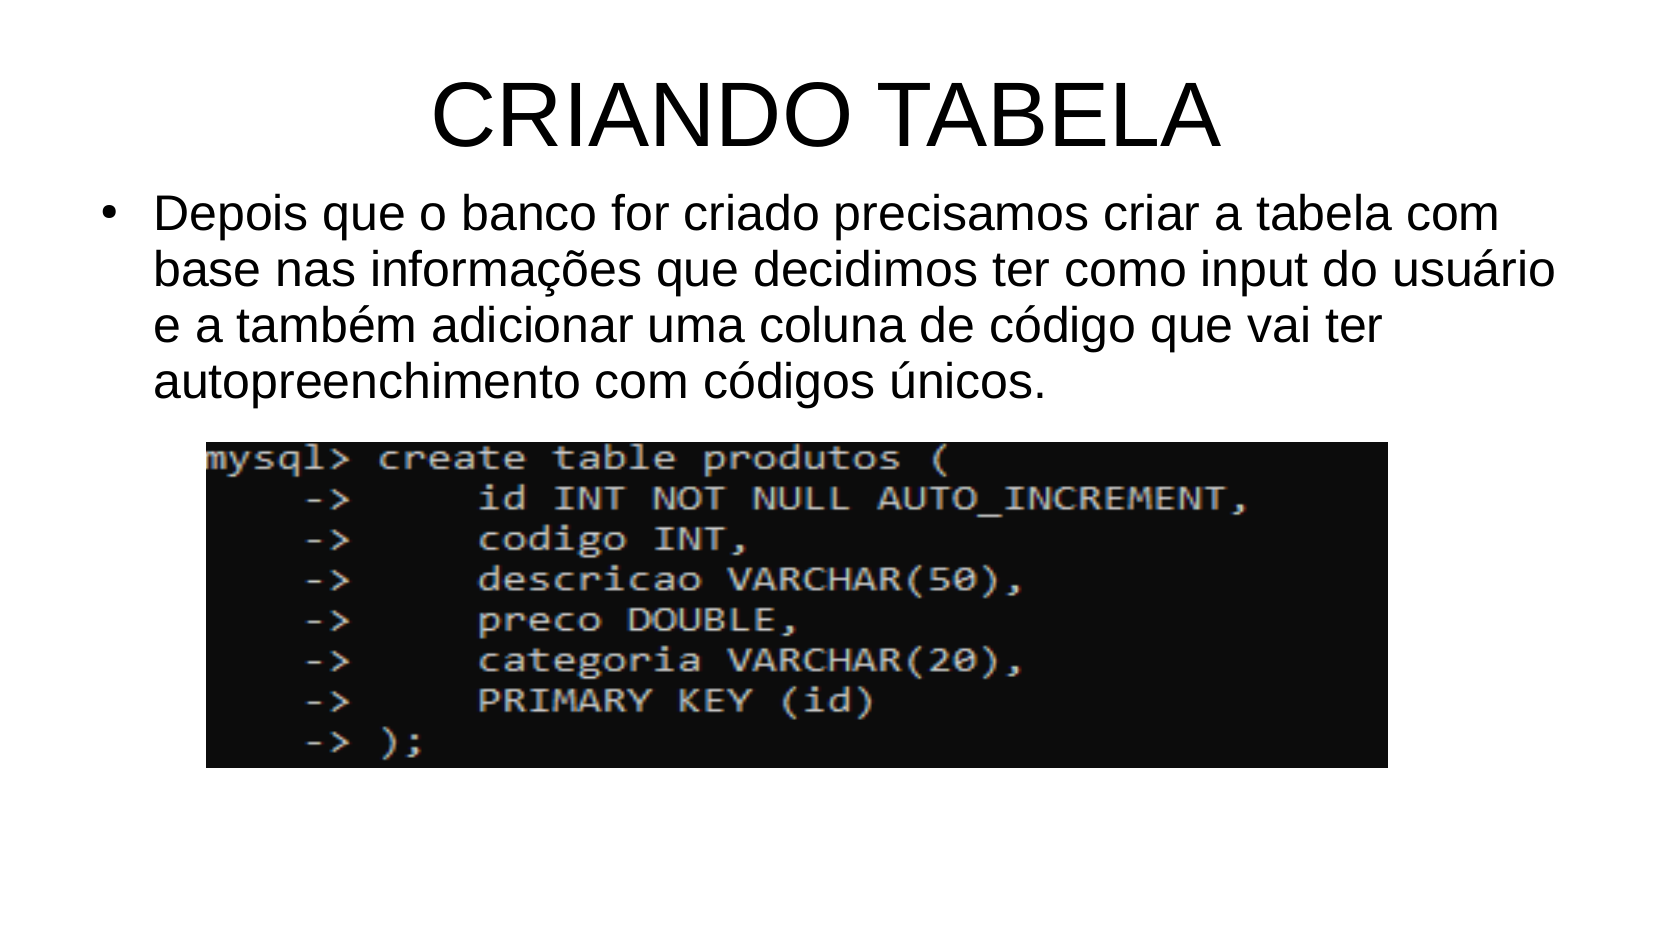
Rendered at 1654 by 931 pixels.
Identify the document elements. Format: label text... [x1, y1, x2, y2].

picture [206, 442, 1388, 768]
title CRIANDO TABELA [82, 37, 1571, 185]
list Depois que o banco for criado precisamos criar a tabela com base nas informações que decidimos ter como input do usuário e a também adicionar uma coluna de código que vai ter autopreenchimento com códigos únicos. [82, 185, 1571, 443]
